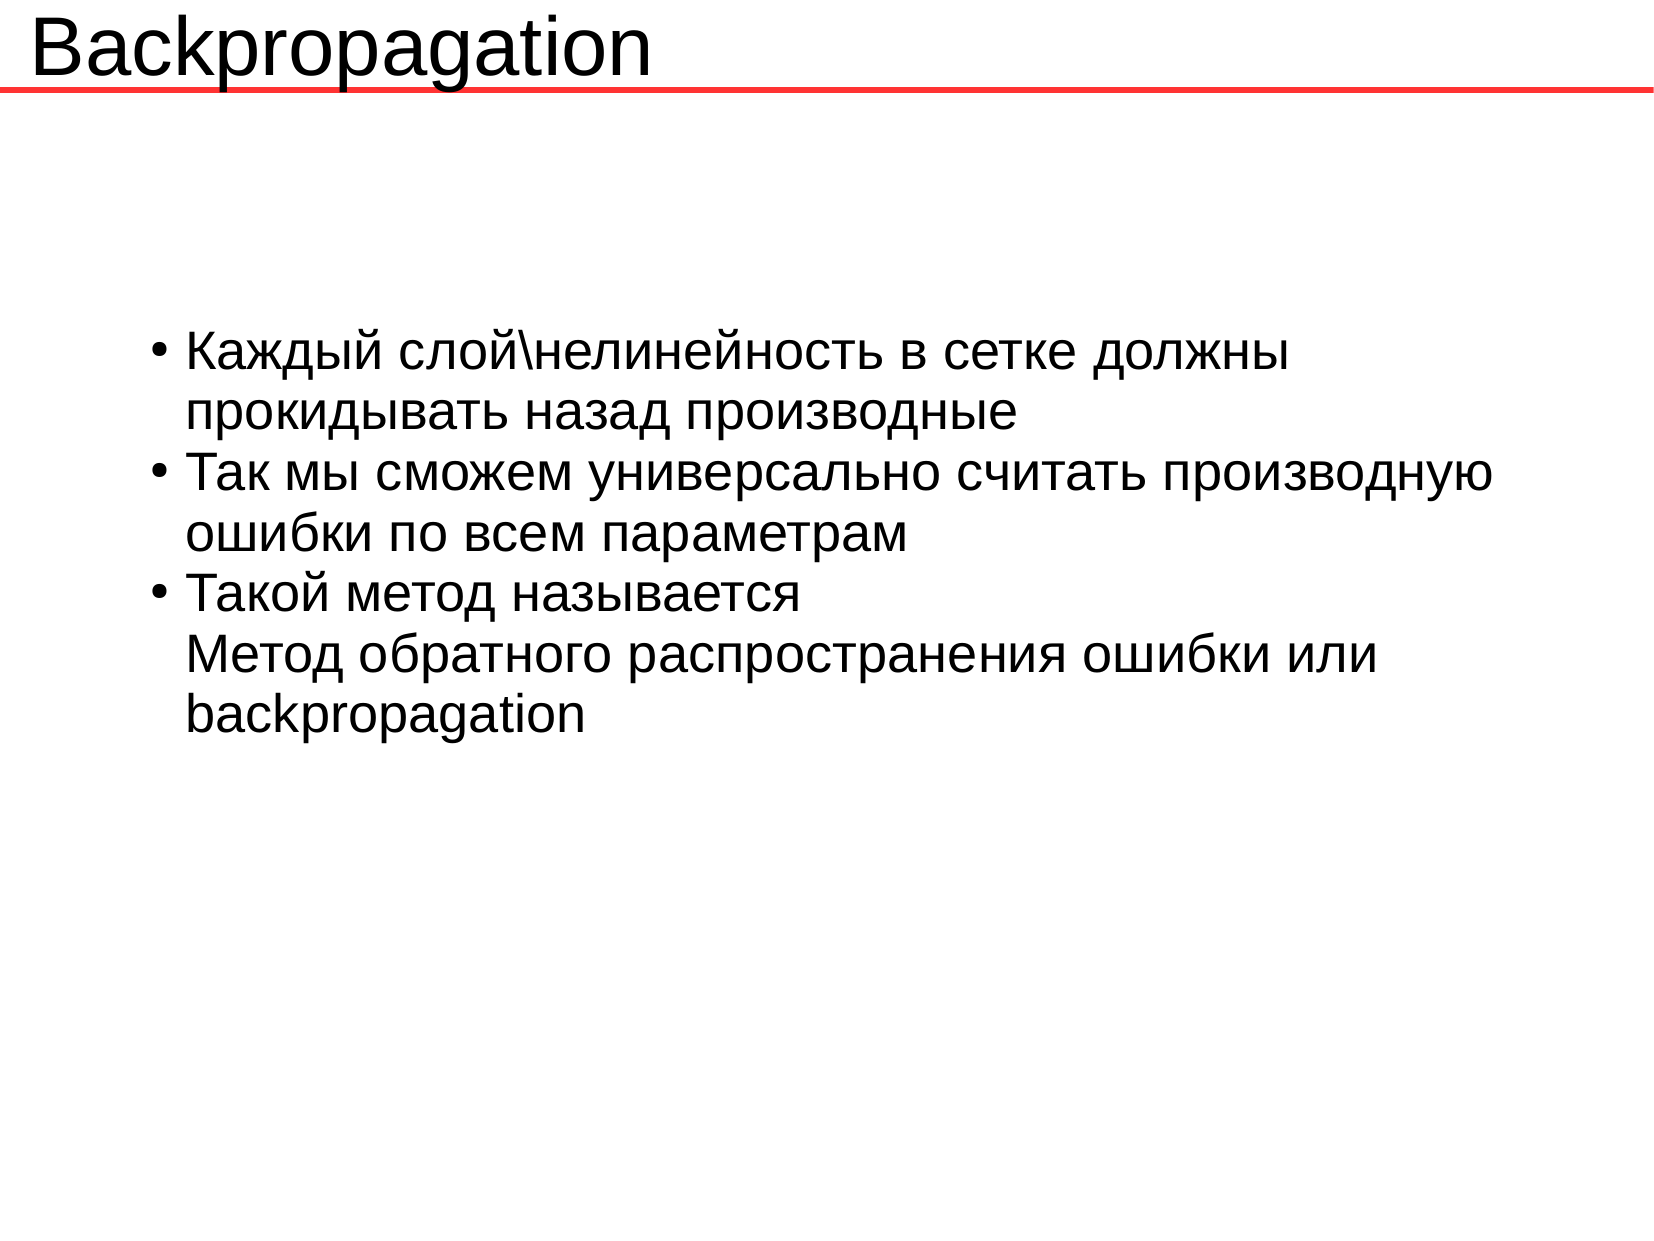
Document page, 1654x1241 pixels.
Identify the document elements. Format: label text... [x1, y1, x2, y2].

title Backpropagation [29, 0, 1518, 94]
text_box Каждый слой\нелинейность в сетке должны прокидывать назад производные Так мы сможем универсально считать производную ошибки по всем параметрам Такой метод называется Метод обратного распространения ошибки или backpropagation [135, 313, 1516, 813]
